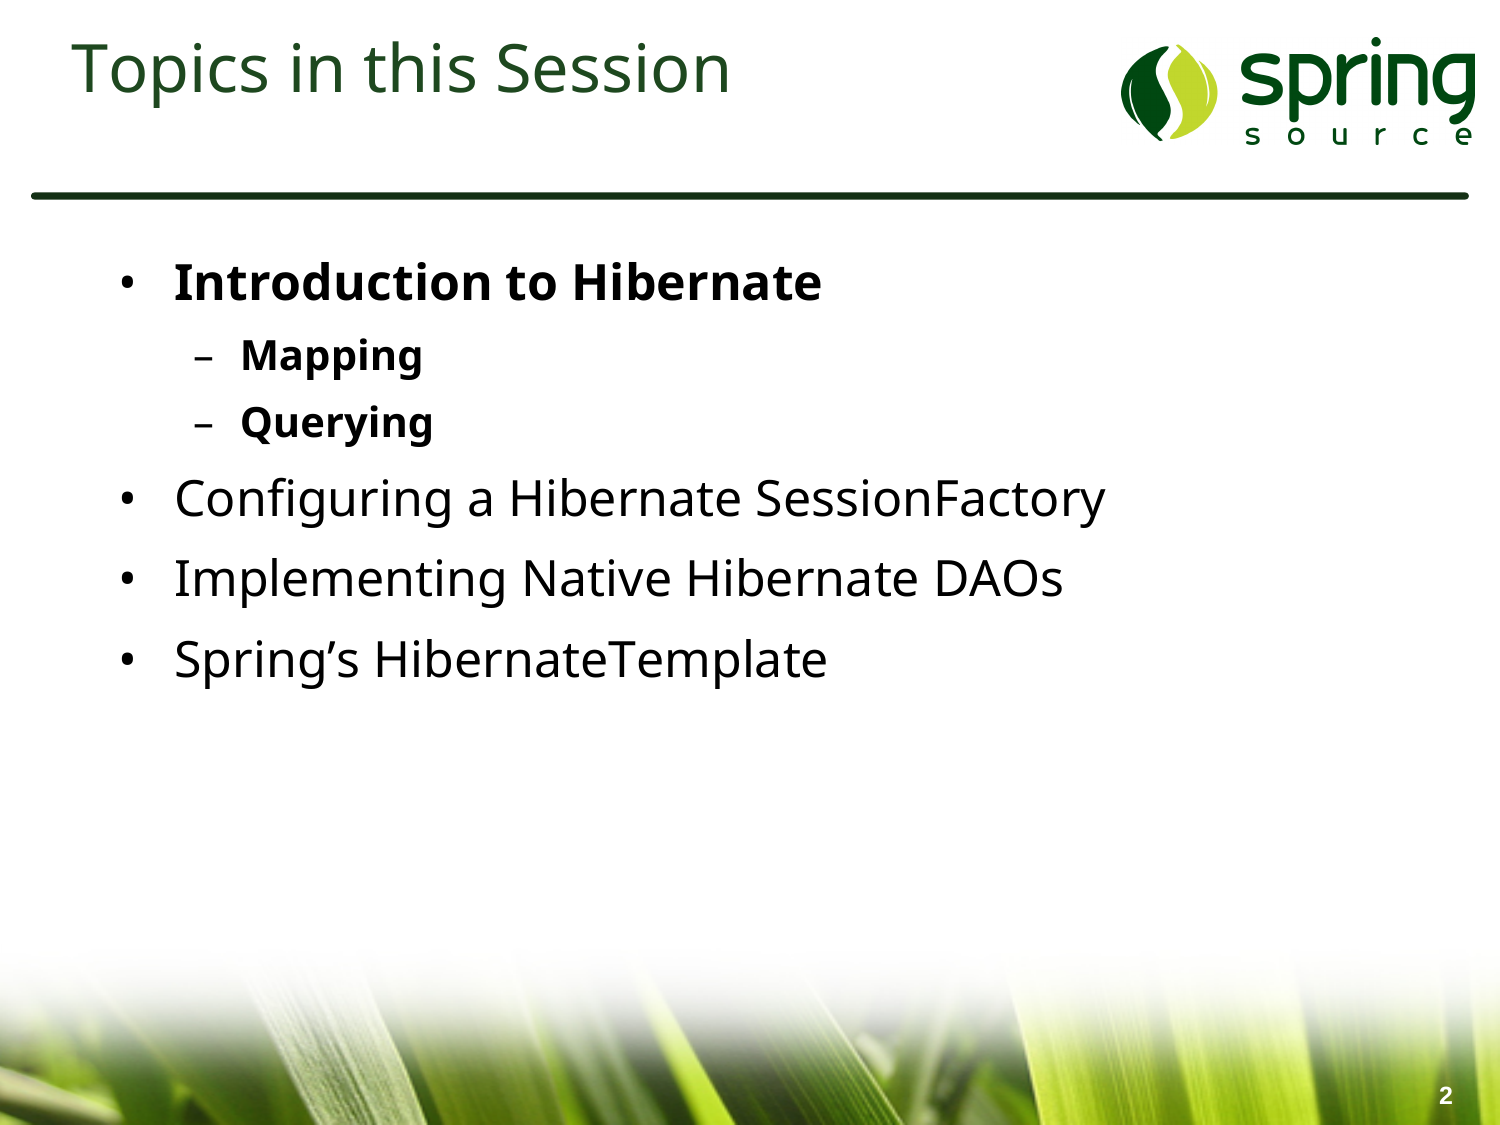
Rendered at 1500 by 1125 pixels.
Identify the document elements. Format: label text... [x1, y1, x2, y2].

picture [1121, 37, 1475, 145]
list Introduction to Hibernate Mapping Querying Configuring a Hibernate SessionFactory Implementing Native Hibernate DAOs Spring’s HibernateTemplate [103, 239, 1394, 903]
title Topics in this Session [56, 13, 1089, 176]
picture [0, 944, 1500, 1125]
